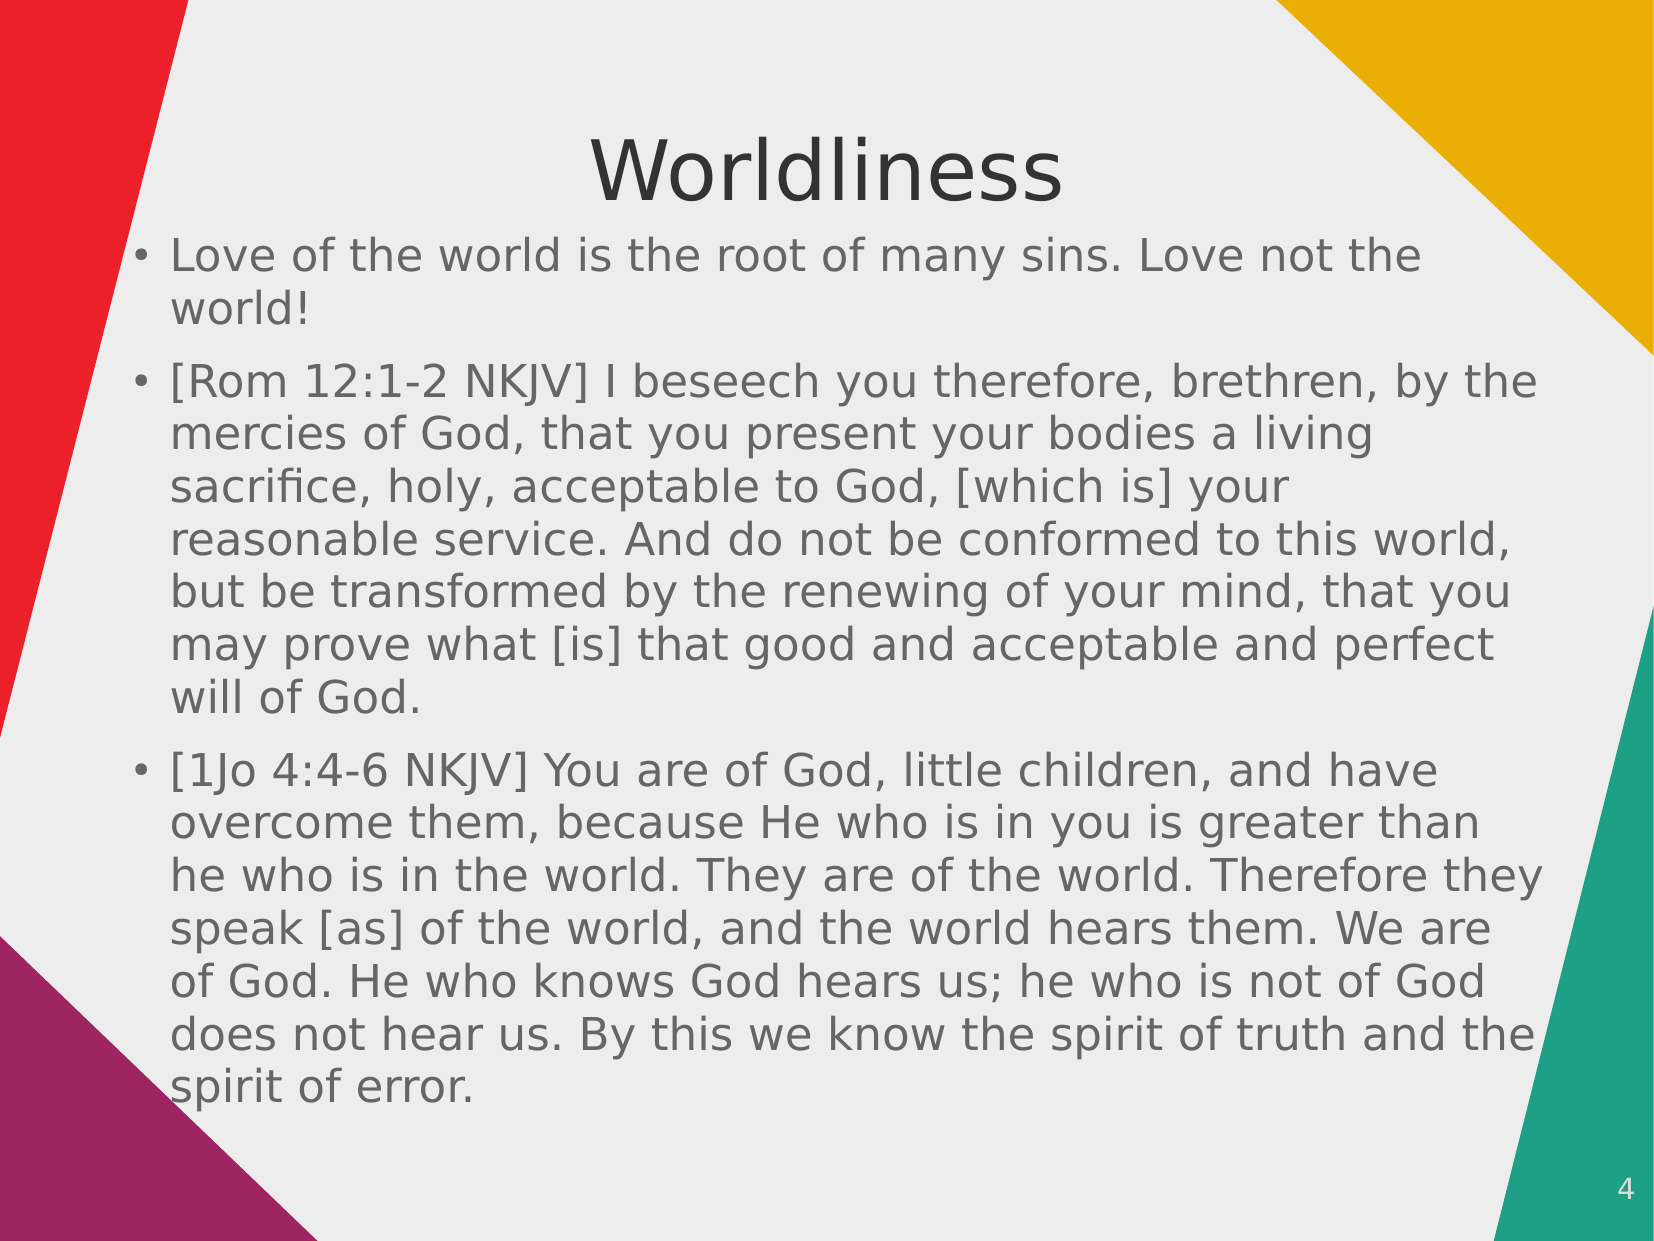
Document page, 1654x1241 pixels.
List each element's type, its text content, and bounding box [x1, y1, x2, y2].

list Love of the world is the root of many sins. Love not the world! [Rom 12:1-2 NKJV] I beseech you therefore, brethren, by the mercies of God, that you present your bodies a living sacrifice, holy, acceptable to God, [which is] your reasonable service. And do not be conformed to this world, but be transformed by the renewing of your mind, that you may prove what [is] that good and acceptable and perfect will of God. [1Jo 4:4-6 NKJV] You are of God, little children, and have overcome them, because He who is in you is greater than he who is in the world. They are of the world. Therefore they speak [as] of the world, and the world hears them. We are of God. He who knows God hears us; he who is not of God does not hear us. By this we know the spirit of truth and the spirit of error. [121, 229, 1546, 1126]
title Worldliness [114, 73, 1539, 271]
